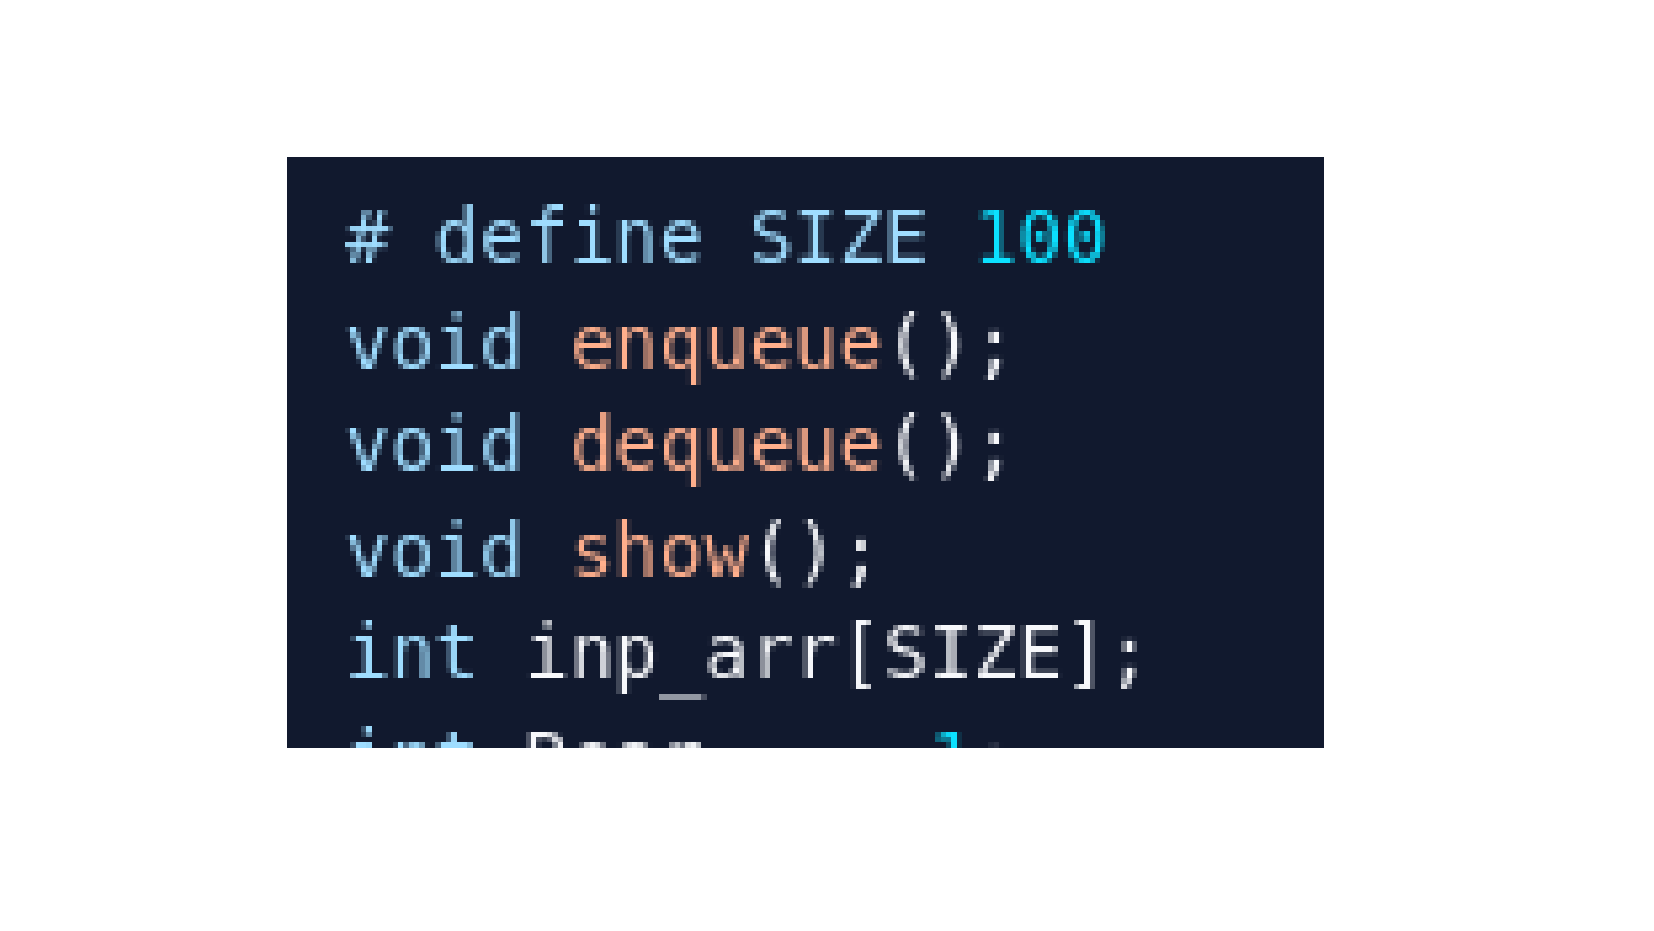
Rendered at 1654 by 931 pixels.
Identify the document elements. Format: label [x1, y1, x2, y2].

picture [287, 157, 1324, 748]
